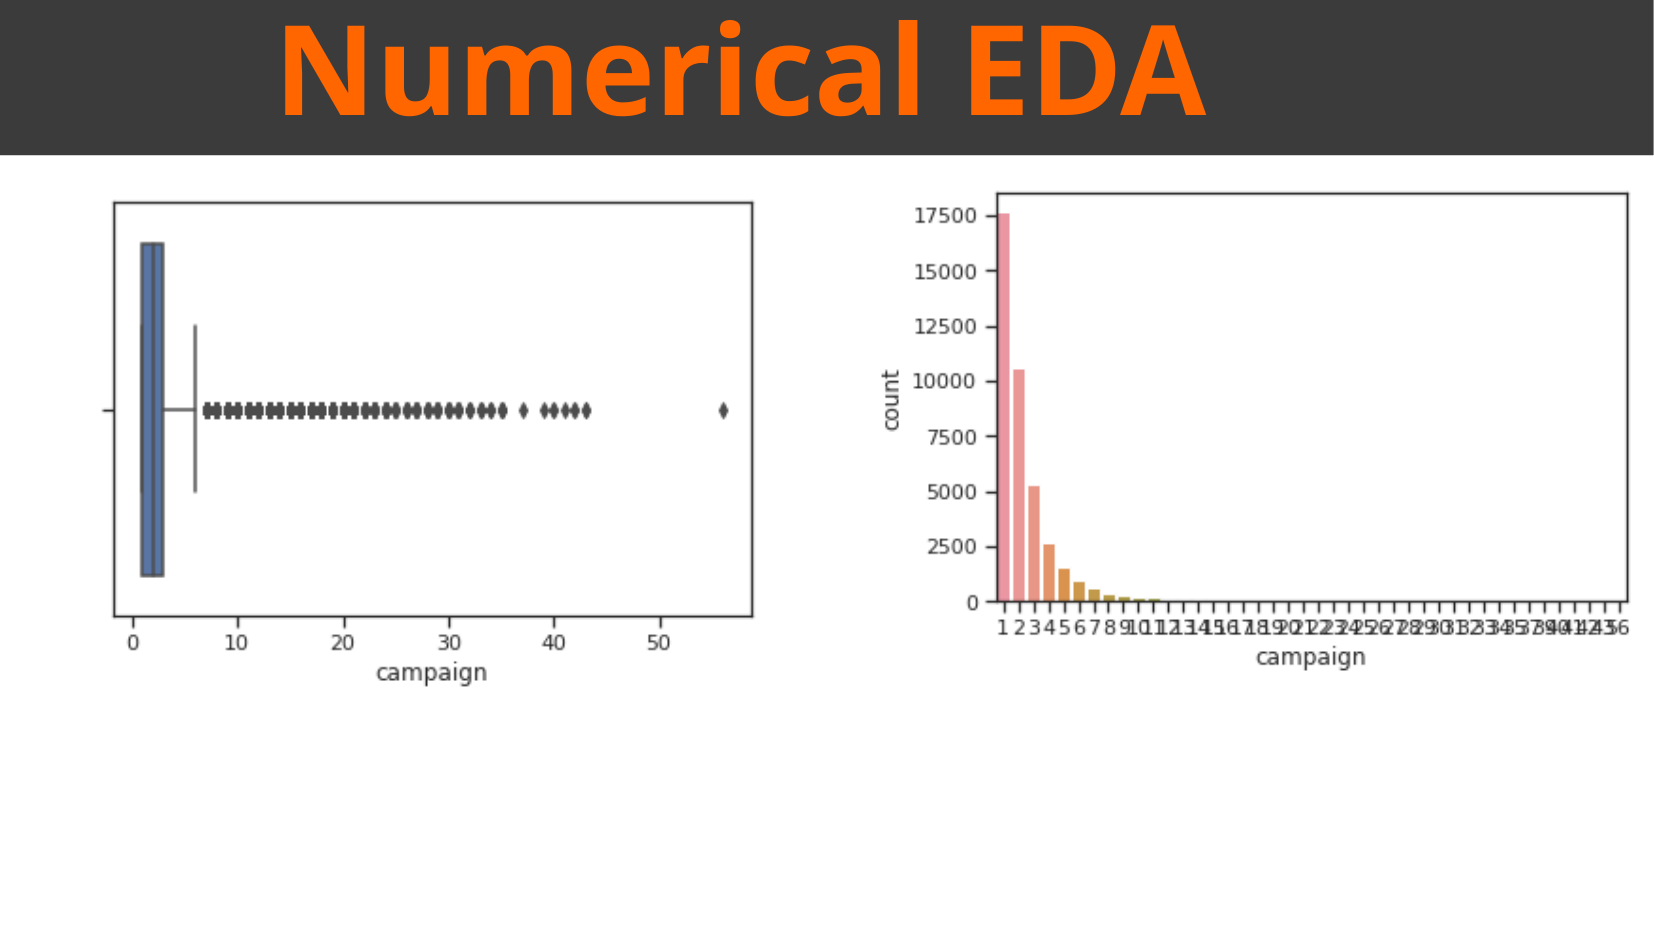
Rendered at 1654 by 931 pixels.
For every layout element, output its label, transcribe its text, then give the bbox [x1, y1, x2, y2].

text_box Numerical EDA [0, 0, 1654, 156]
picture [867, 180, 1644, 684]
picture [89, 189, 765, 700]
